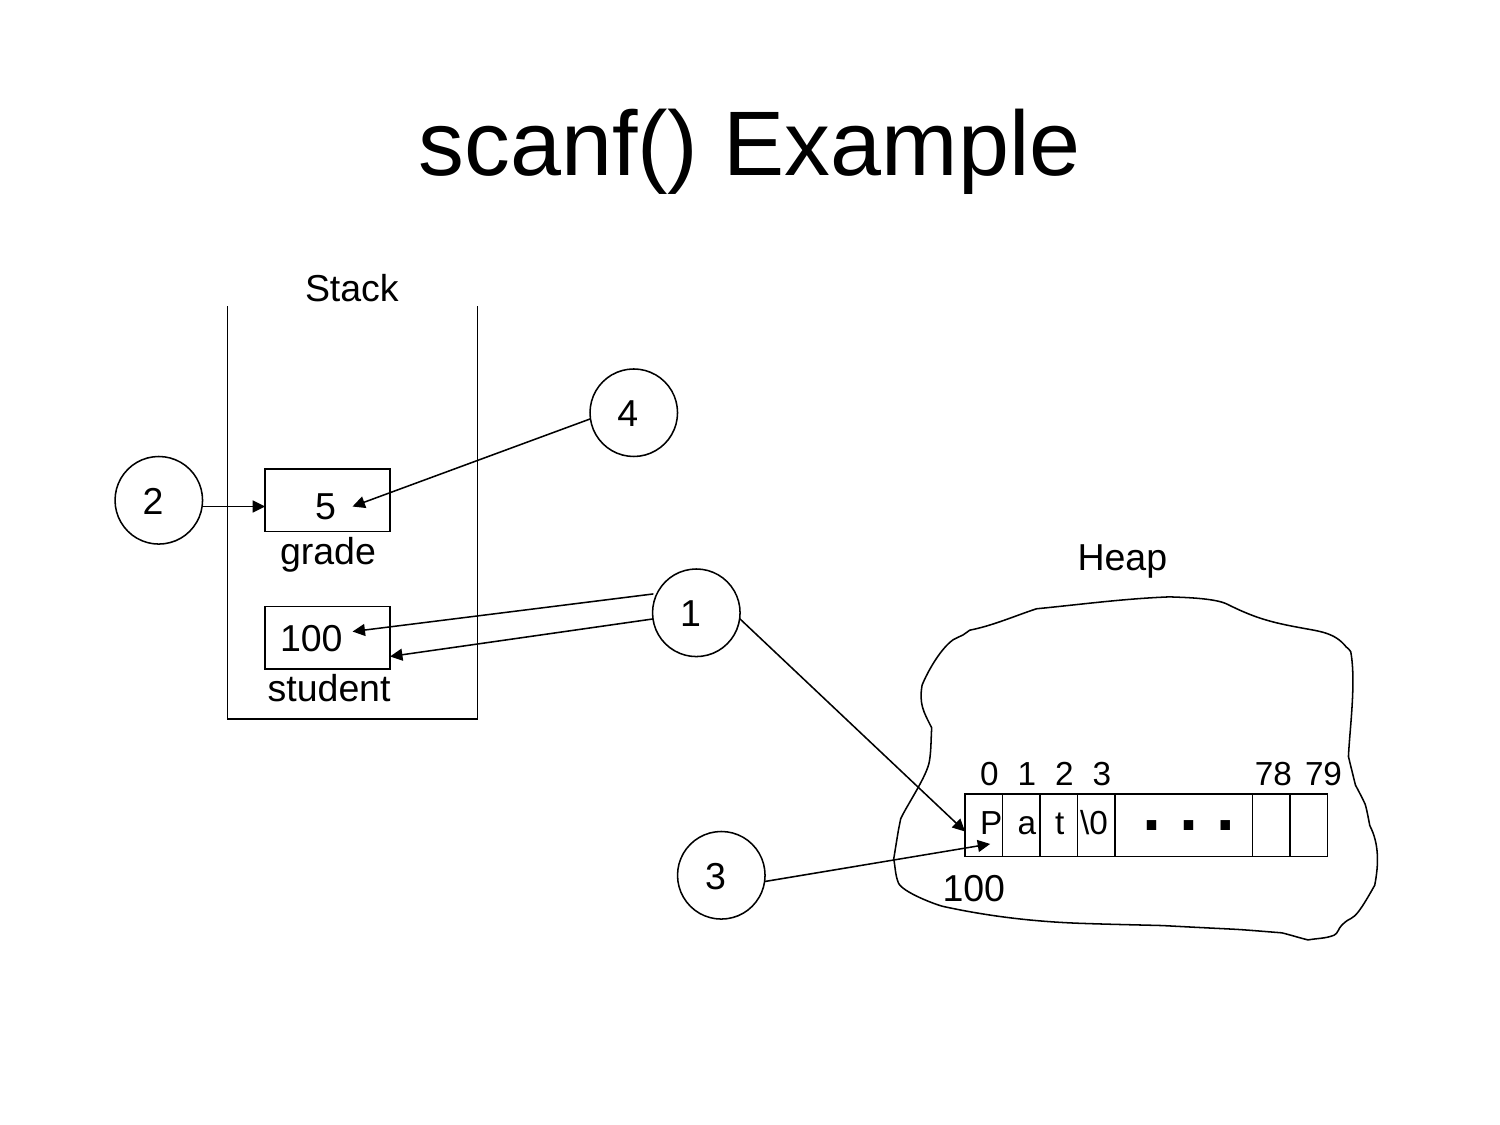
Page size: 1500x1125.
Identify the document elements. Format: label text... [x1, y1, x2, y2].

title scanf() Example [75, 45, 1426, 233]
text_box . . . [1127, 756, 1251, 852]
text_box 2 [127, 468, 179, 530]
text_box a [1002, 793, 1040, 850]
text_box 3 [690, 843, 741, 905]
text_box 100 [265, 606, 358, 667]
text_box 4 [602, 381, 654, 442]
text_box 0 [965, 743, 1002, 793]
text_box 78 [1240, 743, 1290, 800]
text_box Heap [1062, 524, 1182, 586]
text_box t [1040, 793, 1065, 850]
text_box 2 [1040, 743, 1077, 793]
text_box Stack [290, 256, 414, 317]
text_box \0 [1065, 793, 1123, 850]
text_box 100 [927, 856, 1020, 917]
text_box grade [265, 518, 391, 580]
text_box 5 [300, 474, 351, 536]
text_box 78 [1278, 774, 1287, 783]
text_box 78 [1278, 764, 1286, 772]
text_box 79 [1290, 743, 1358, 800]
text_box 1 [665, 581, 716, 642]
text_box 3 [1077, 743, 1127, 800]
text_box 1 [1002, 743, 1040, 793]
text_box P [965, 793, 1002, 850]
text_box student [252, 656, 406, 717]
